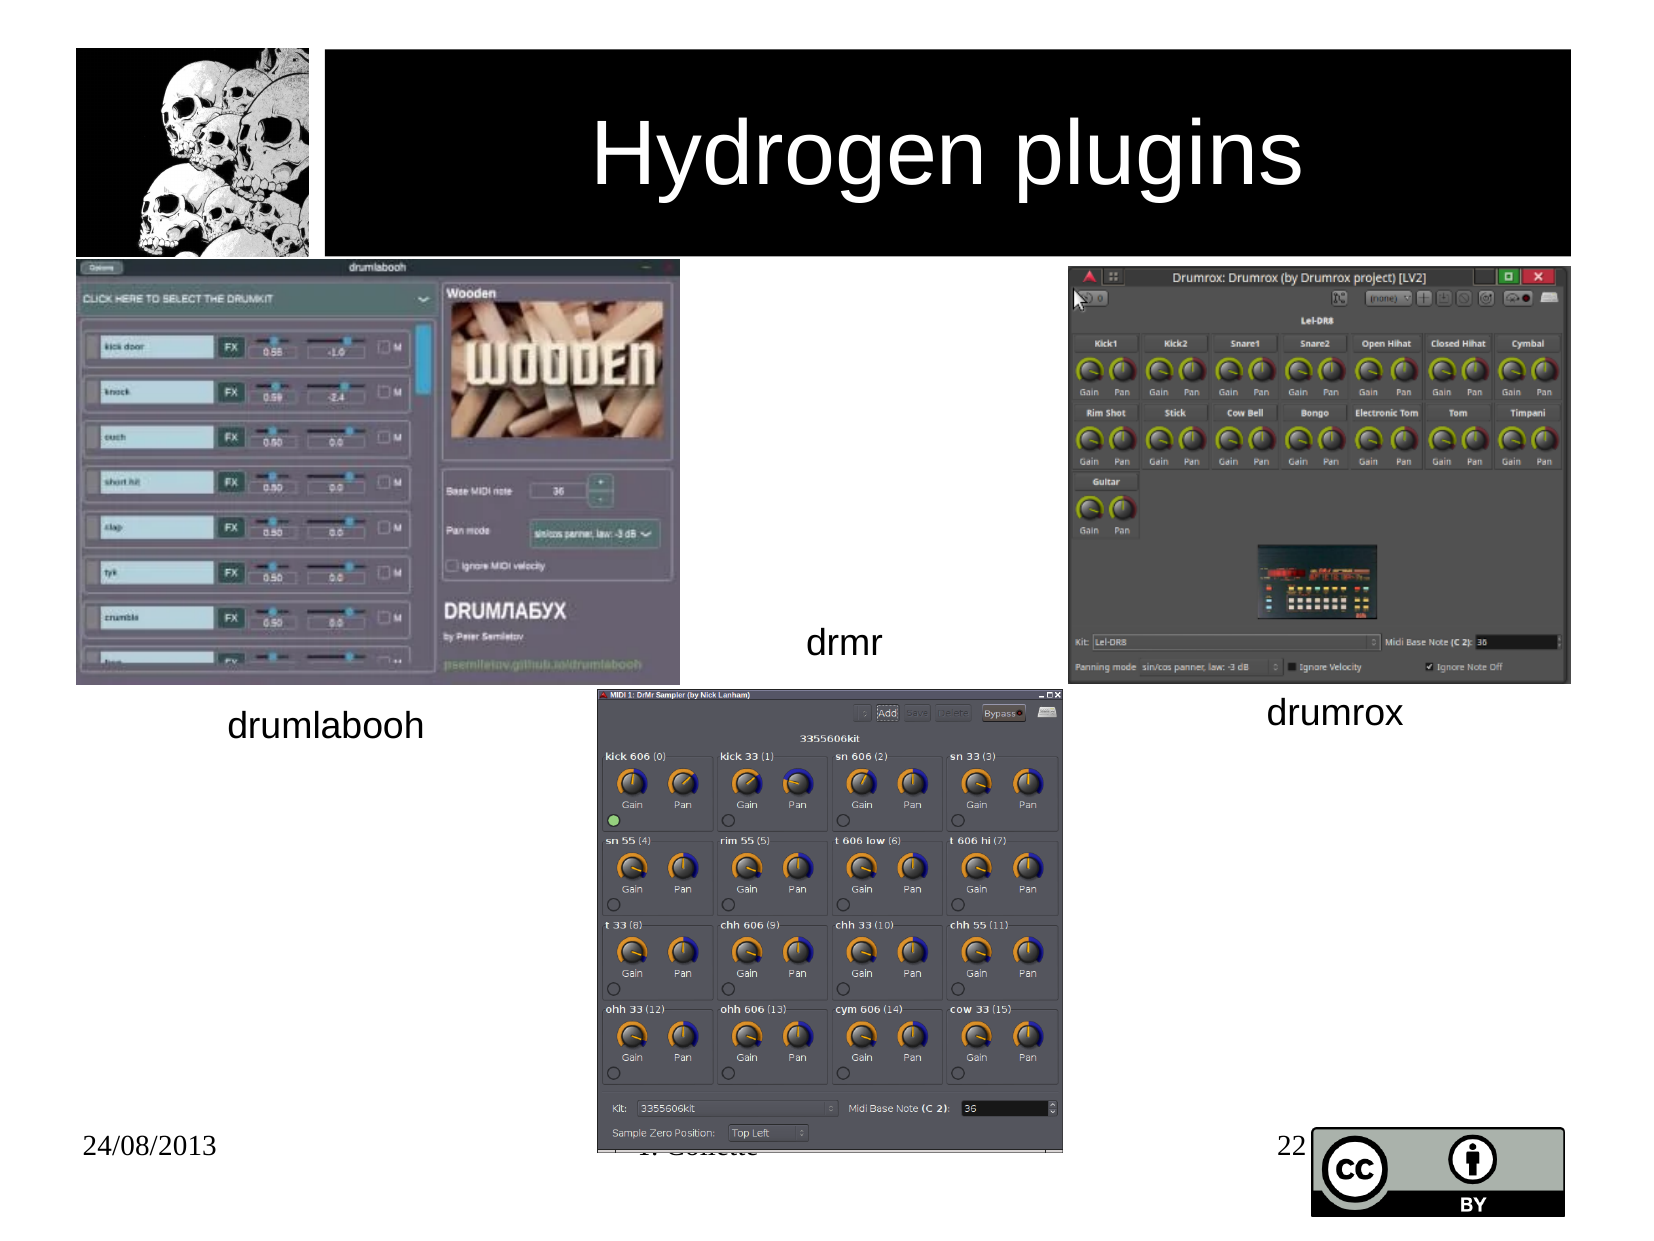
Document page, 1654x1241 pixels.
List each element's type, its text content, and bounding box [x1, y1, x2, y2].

text_box drmr [791, 614, 910, 671]
title Hydrogen plugins [324, 49, 1571, 257]
text_box drumrox [1251, 683, 1430, 741]
picture [76, 48, 309, 257]
picture [76, 259, 680, 685]
picture [1068, 266, 1571, 684]
picture [597, 689, 1063, 1153]
text_box drumlabooh [212, 696, 449, 754]
picture [1311, 1127, 1565, 1217]
